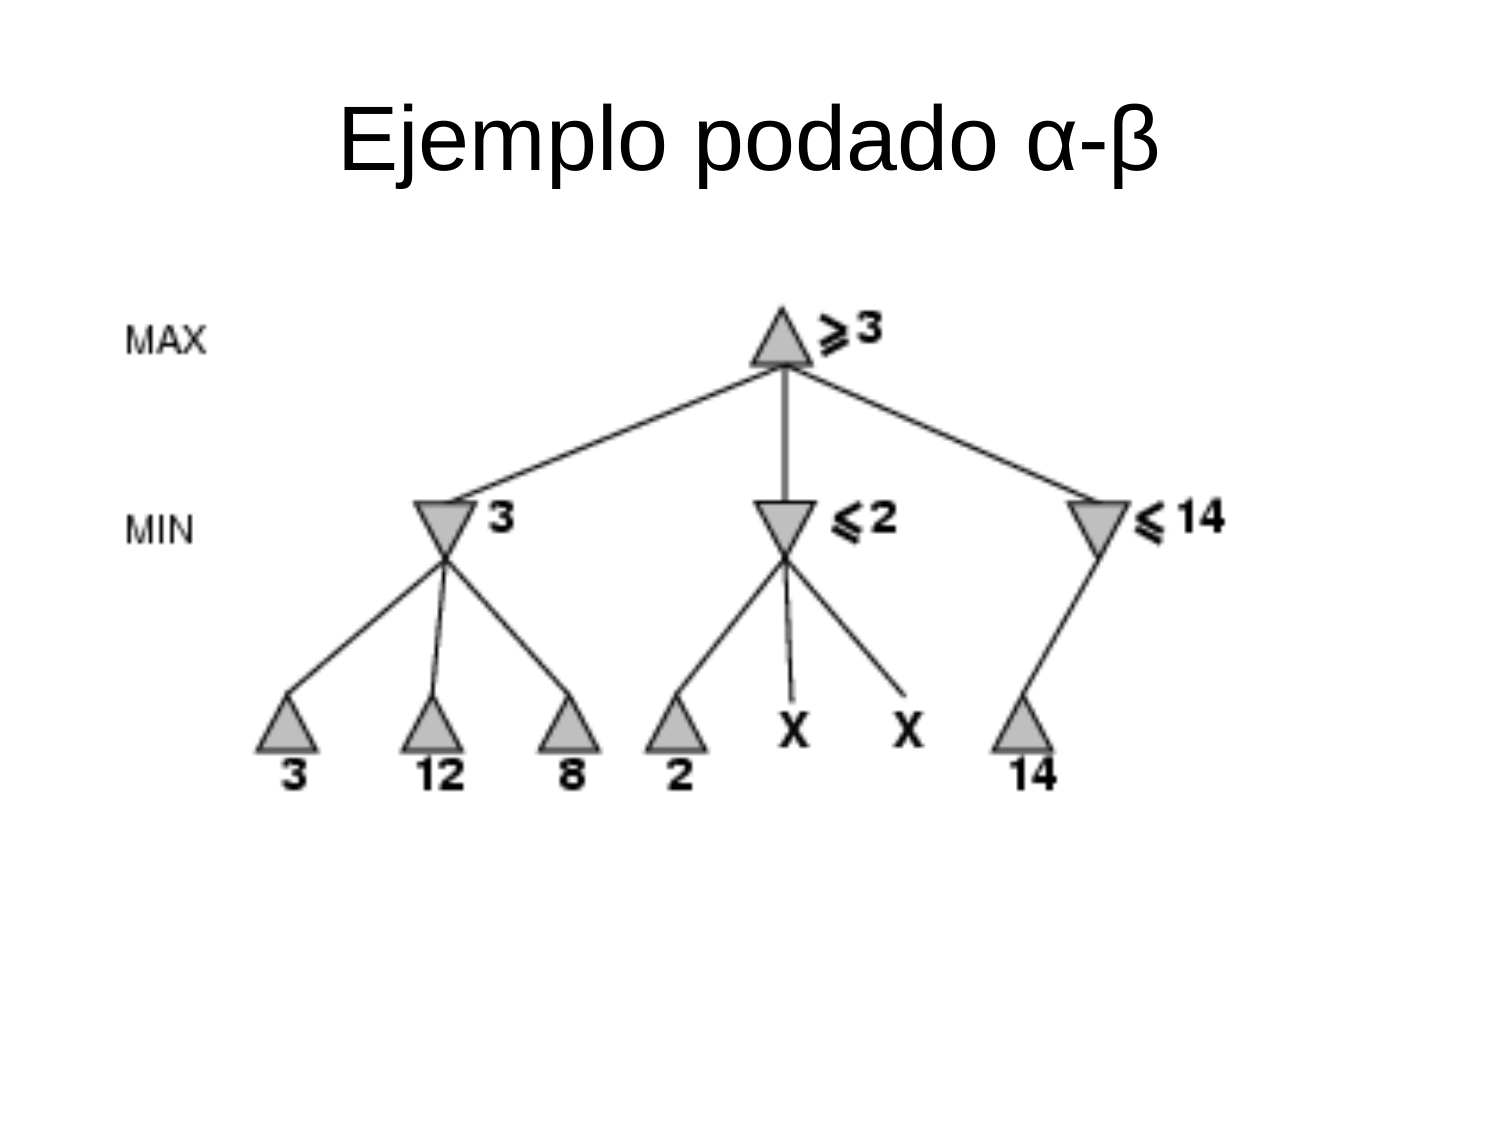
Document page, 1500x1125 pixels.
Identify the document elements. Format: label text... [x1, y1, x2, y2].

picture [75, 262, 1426, 881]
title Ejemplo podado α-β [75, 45, 1426, 233]
